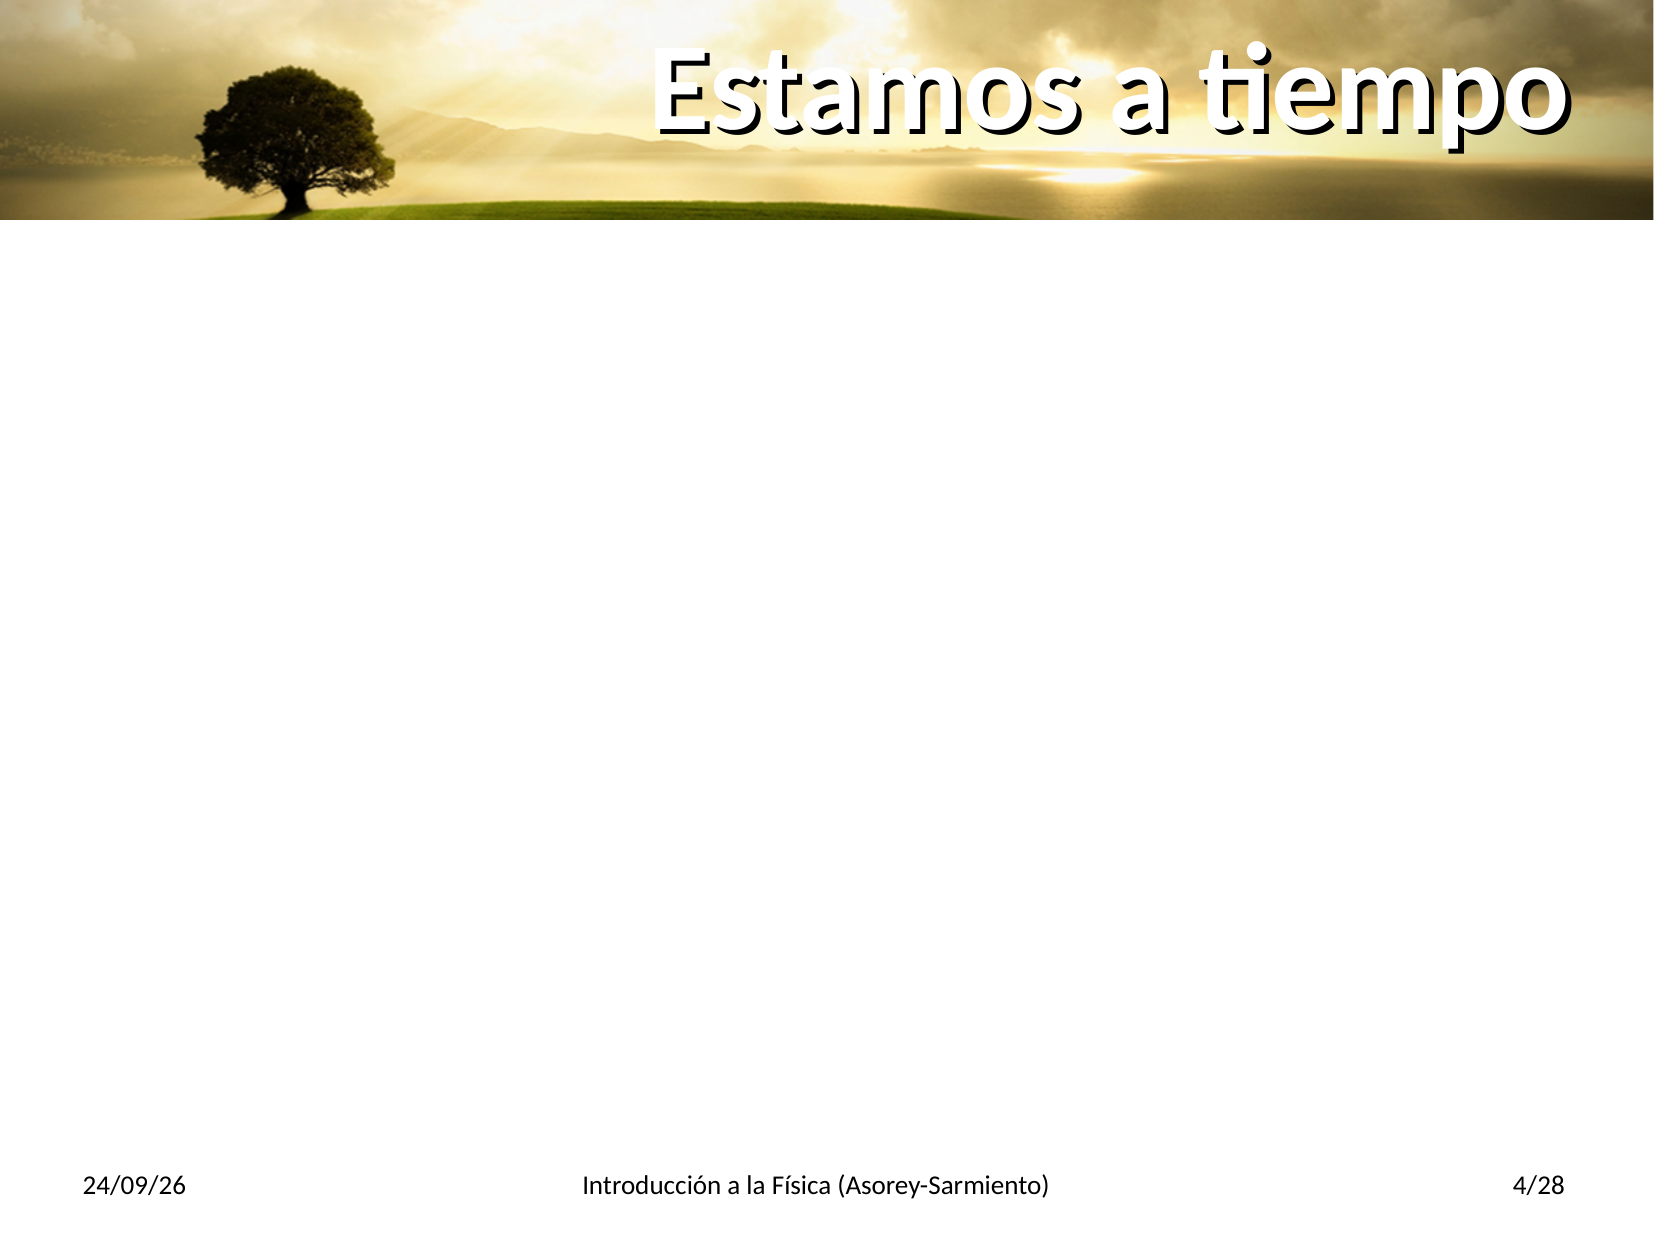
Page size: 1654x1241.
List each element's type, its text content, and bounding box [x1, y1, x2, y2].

title Estamos a tiempo [82, 35, 1571, 161]
picture [0, 0, 1654, 1241]
